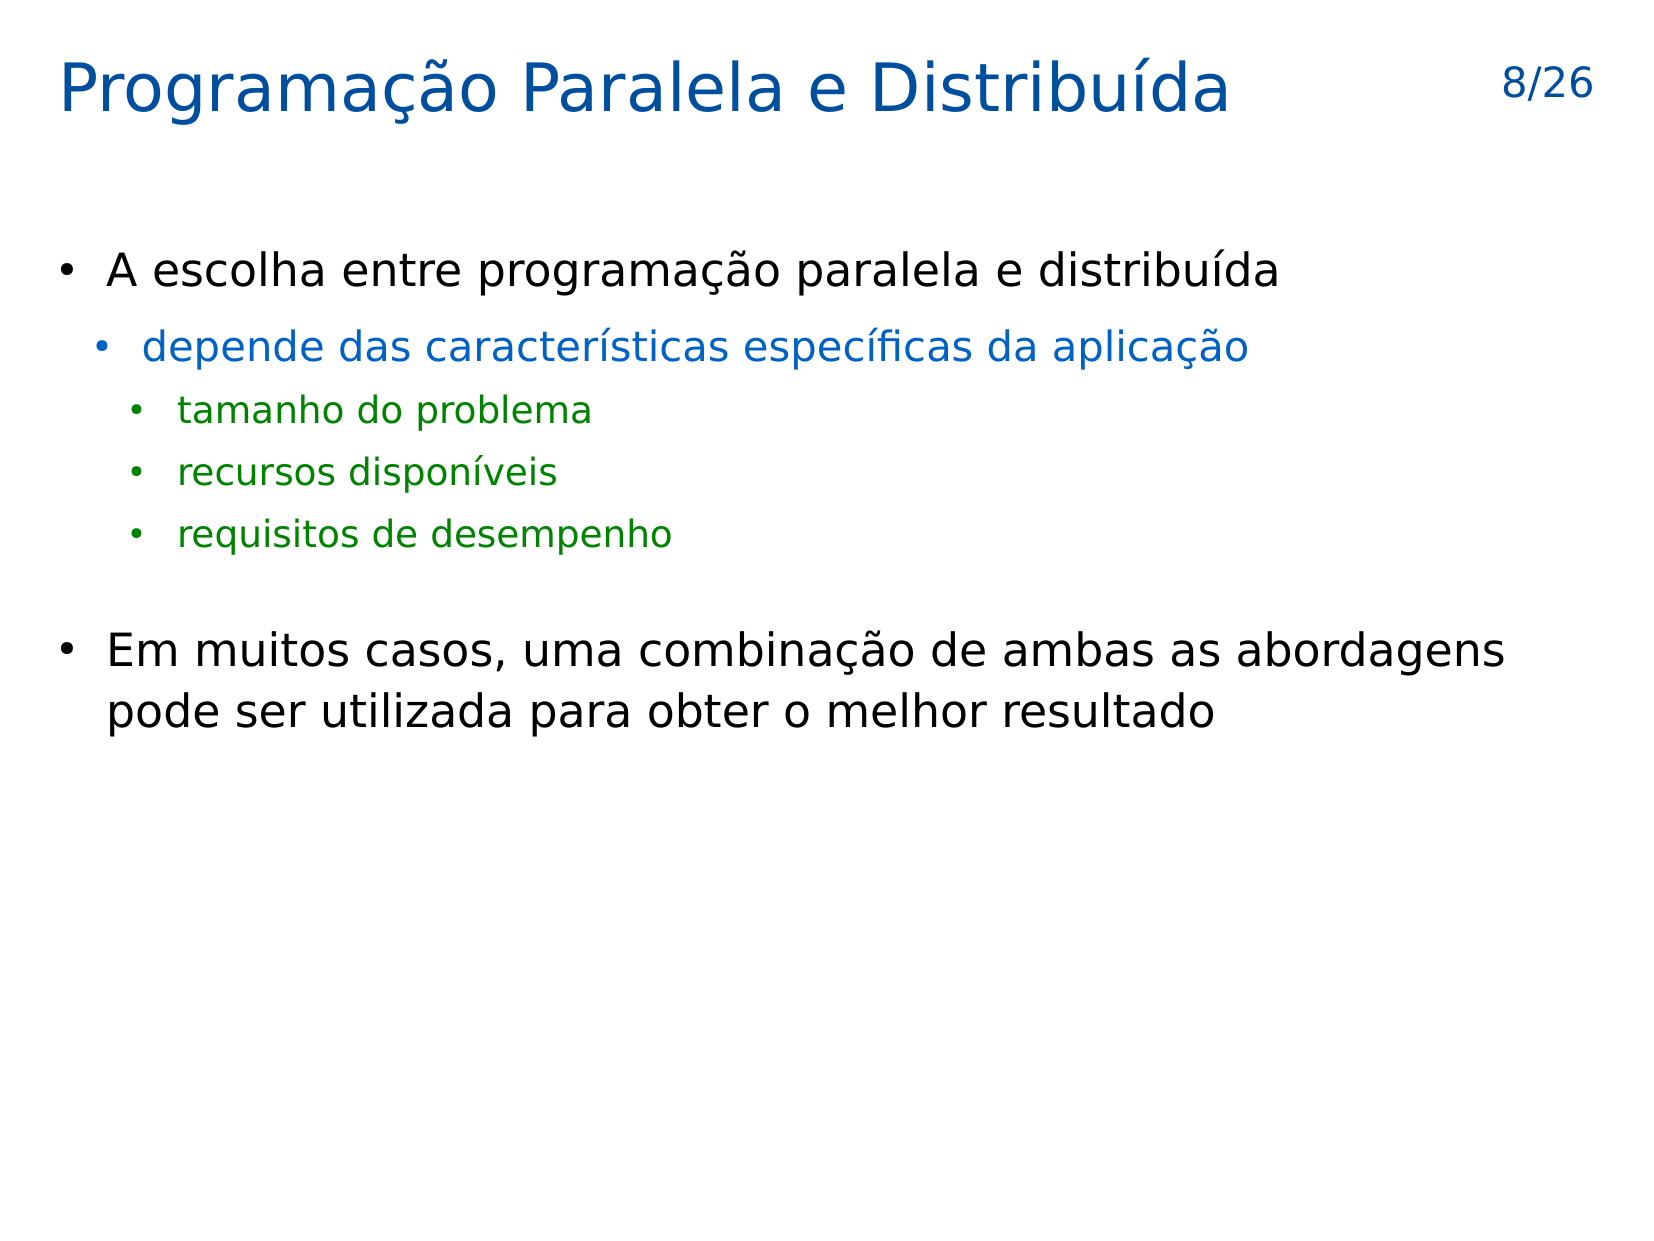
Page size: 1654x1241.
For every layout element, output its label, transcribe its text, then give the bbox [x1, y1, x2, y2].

title Programação Paralela e Distribuída [59, 29, 1625, 148]
list A escolha entre programação paralela e distribuída depende das características específicas da aplicação tamanho do problema recursos disponíveis requisitos de desempenho Em muitos casos, uma combinação de ambas as abordagens pode ser utilizada para obter o melhor resultado [59, 236, 1595, 1182]
